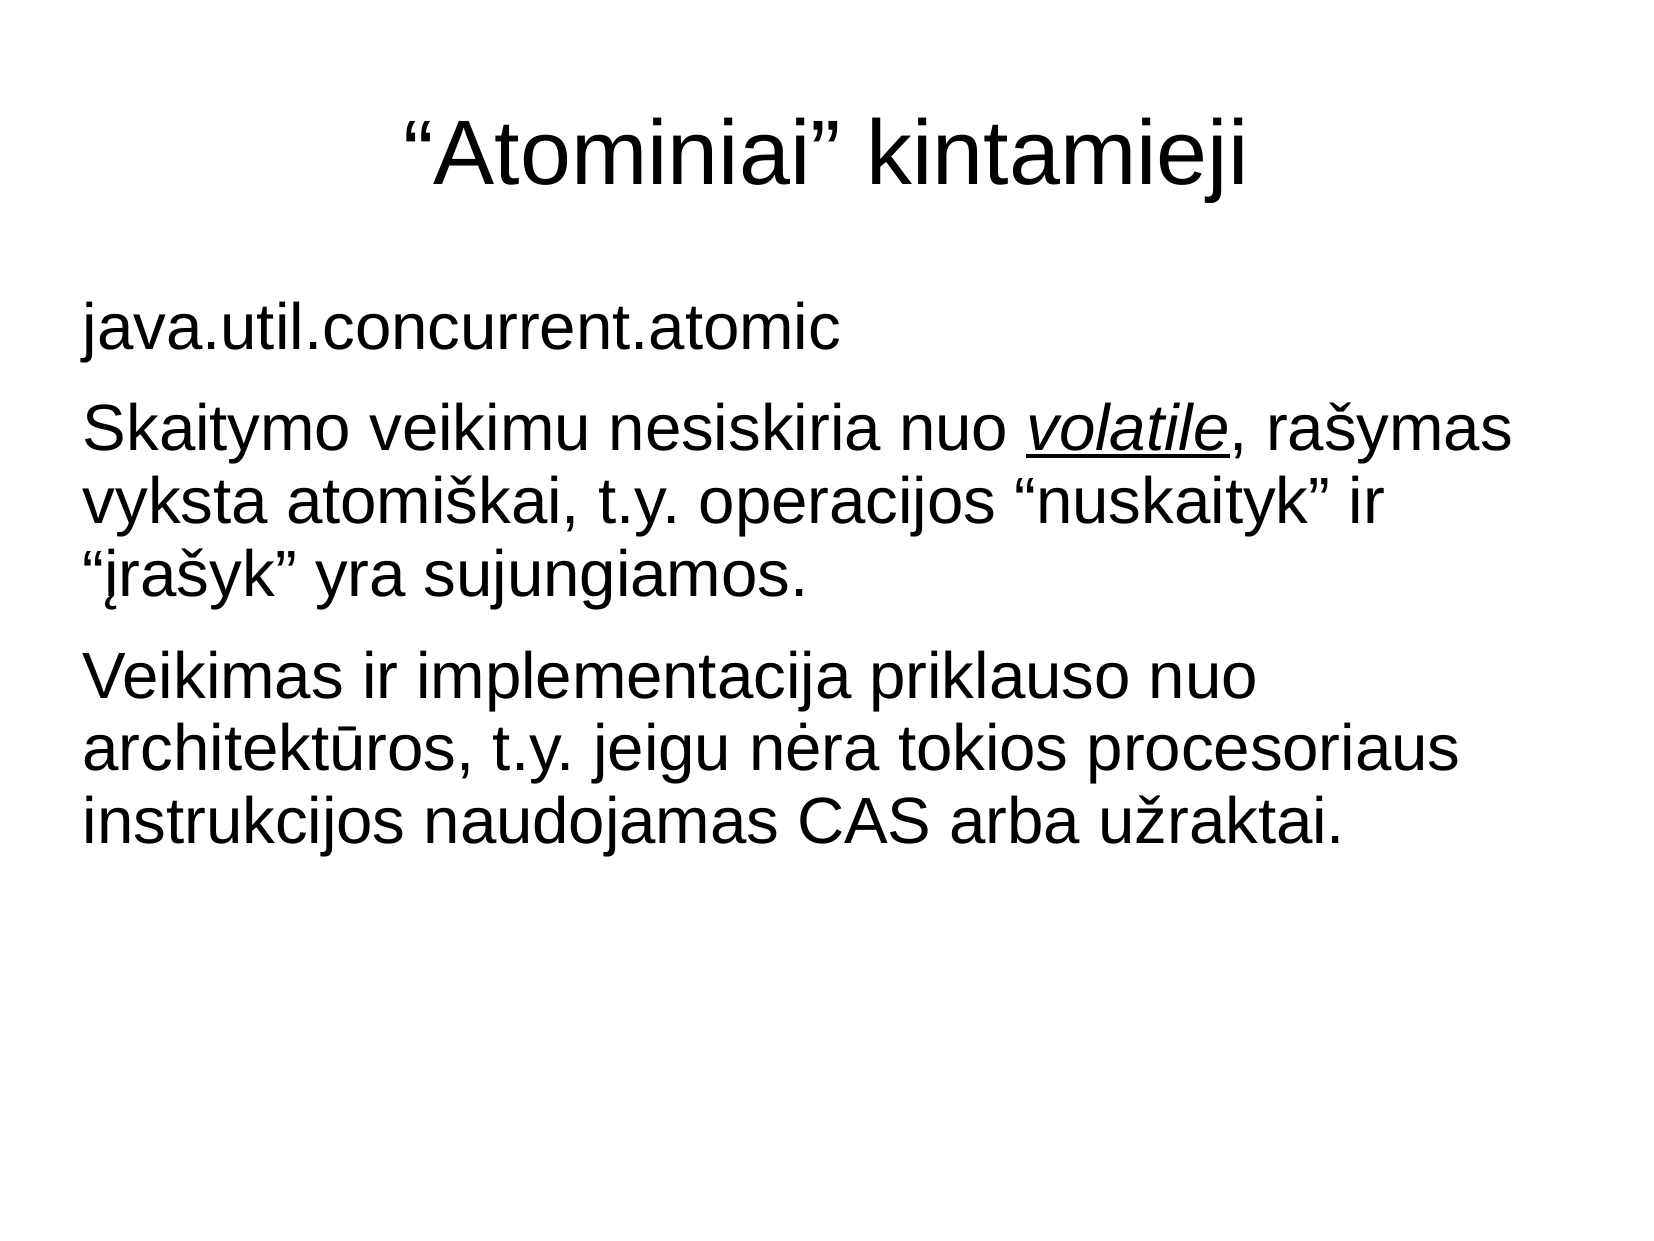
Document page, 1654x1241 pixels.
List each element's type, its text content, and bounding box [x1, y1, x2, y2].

title “Atominiai” kintamieji [82, 49, 1571, 257]
list java.util.concurrent.atomic Skaitymo veikimu nesiskiria nuo volatile, rašymas vyksta atomiškai, t.y. operacijos “nuskaityk” ir “įrašyk” yra sujungiamos. Veikimas ir implementacija priklauso nuo architektūros, t.y. jeigu nėra tokios procesoriaus instrukcijos naudojamas CAS arba užraktai. [82, 290, 1571, 1010]
